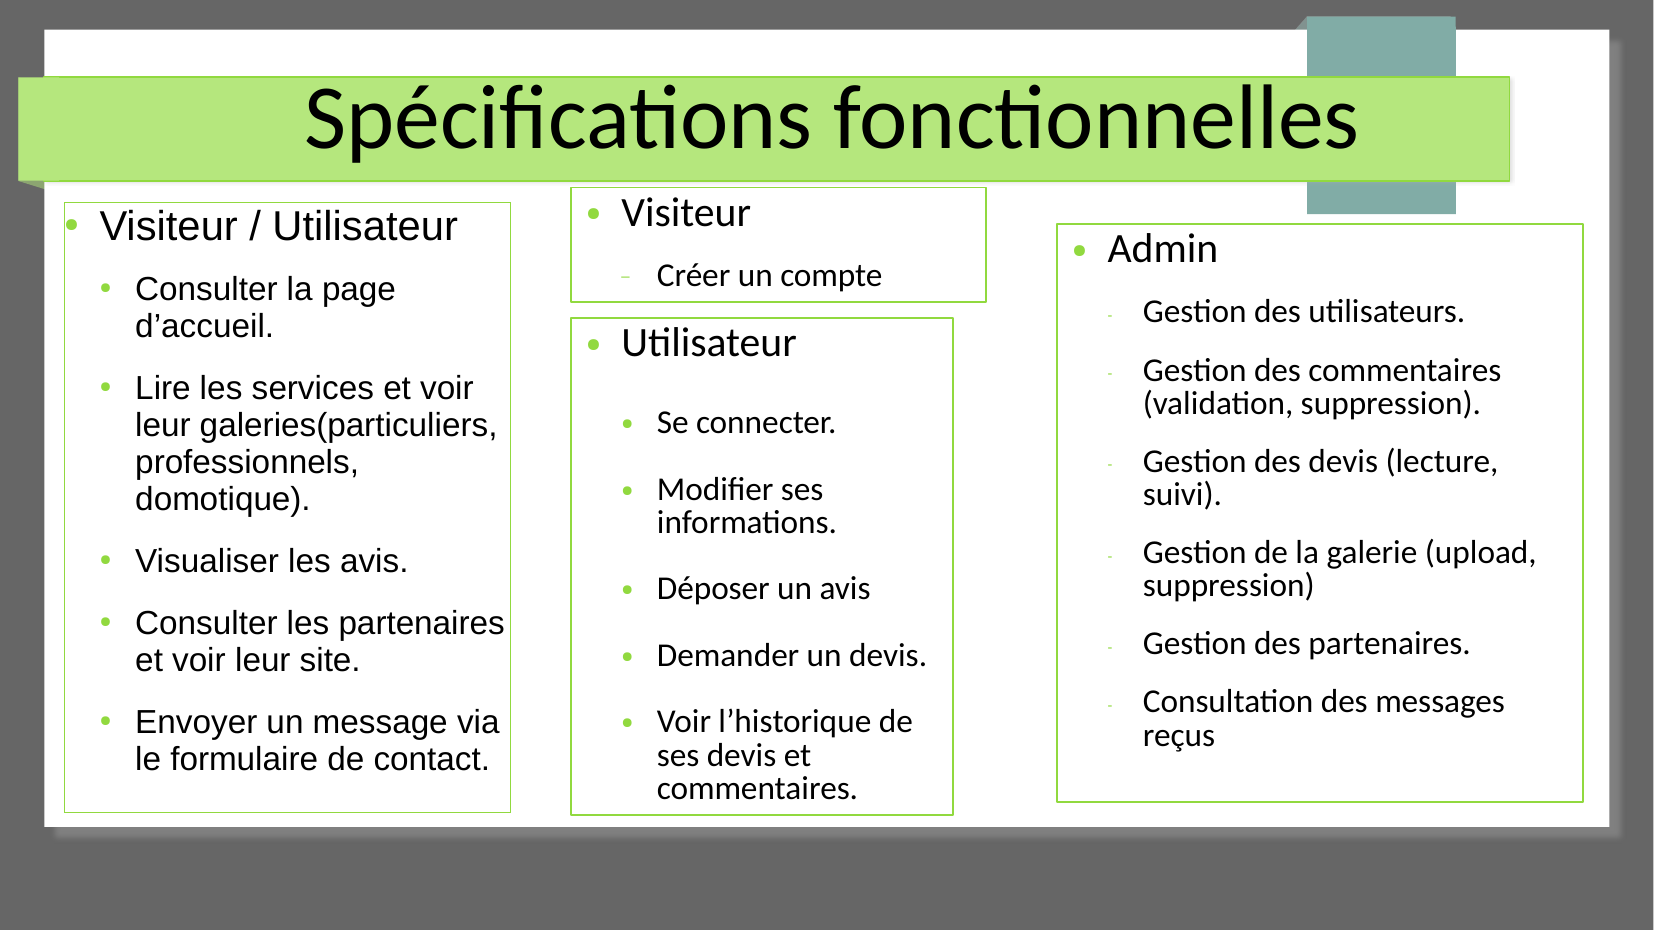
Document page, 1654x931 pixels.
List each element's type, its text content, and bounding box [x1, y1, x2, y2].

text_box Admin Gestion des utilisateurs. Gestion des commentaires (validation, suppression). Gestion des devis (lecture, suivi). Gestion de la galerie (upload, suppression) Gestion des partenaires. Consultation des messages reçus [1057, 223, 1584, 803]
title Spécifications fonctionnelles [88, 73, 1506, 178]
text_box Visiteur Créer un compte [571, 187, 987, 303]
text_box Utilisateur Se connecter. Modifier ses informations. Déposer un avis Demander un devis. Voir l’historique de ses devis et commentaires. [571, 317, 954, 815]
list Visiteur / Utilisateur Consulter la page d’accueil. Lire les services et voir leur galeries(particuliers, professionnels, domotique). Visualiser les avis. Consulter les partenaires et voir leur site. Envoyer un message via le formulaire de contact. [64, 202, 511, 813]
